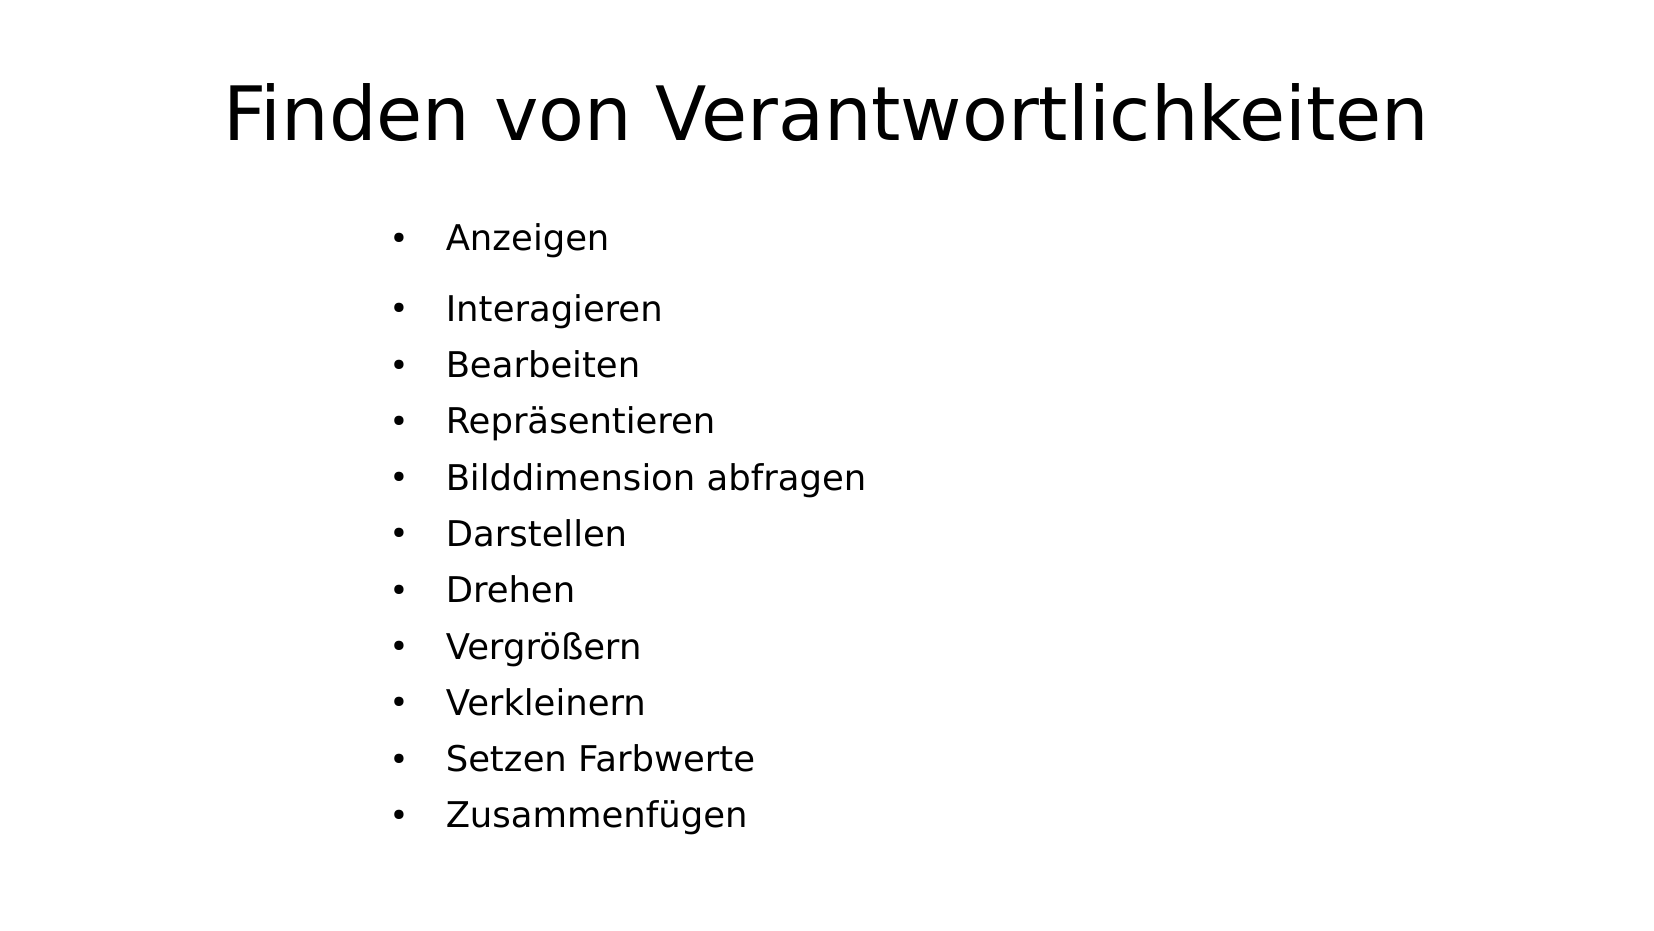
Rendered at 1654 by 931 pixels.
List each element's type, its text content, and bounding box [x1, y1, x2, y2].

list Anzeigen Interagieren Bearbeiten Repräsentieren Bilddimension abfragen Darstellen Drehen Vergrößern Verkleinern Setzen Farbwerte Zusammenfügen [375, 217, 1102, 841]
title Finden von Verantwortlichkeiten [82, 37, 1571, 193]
